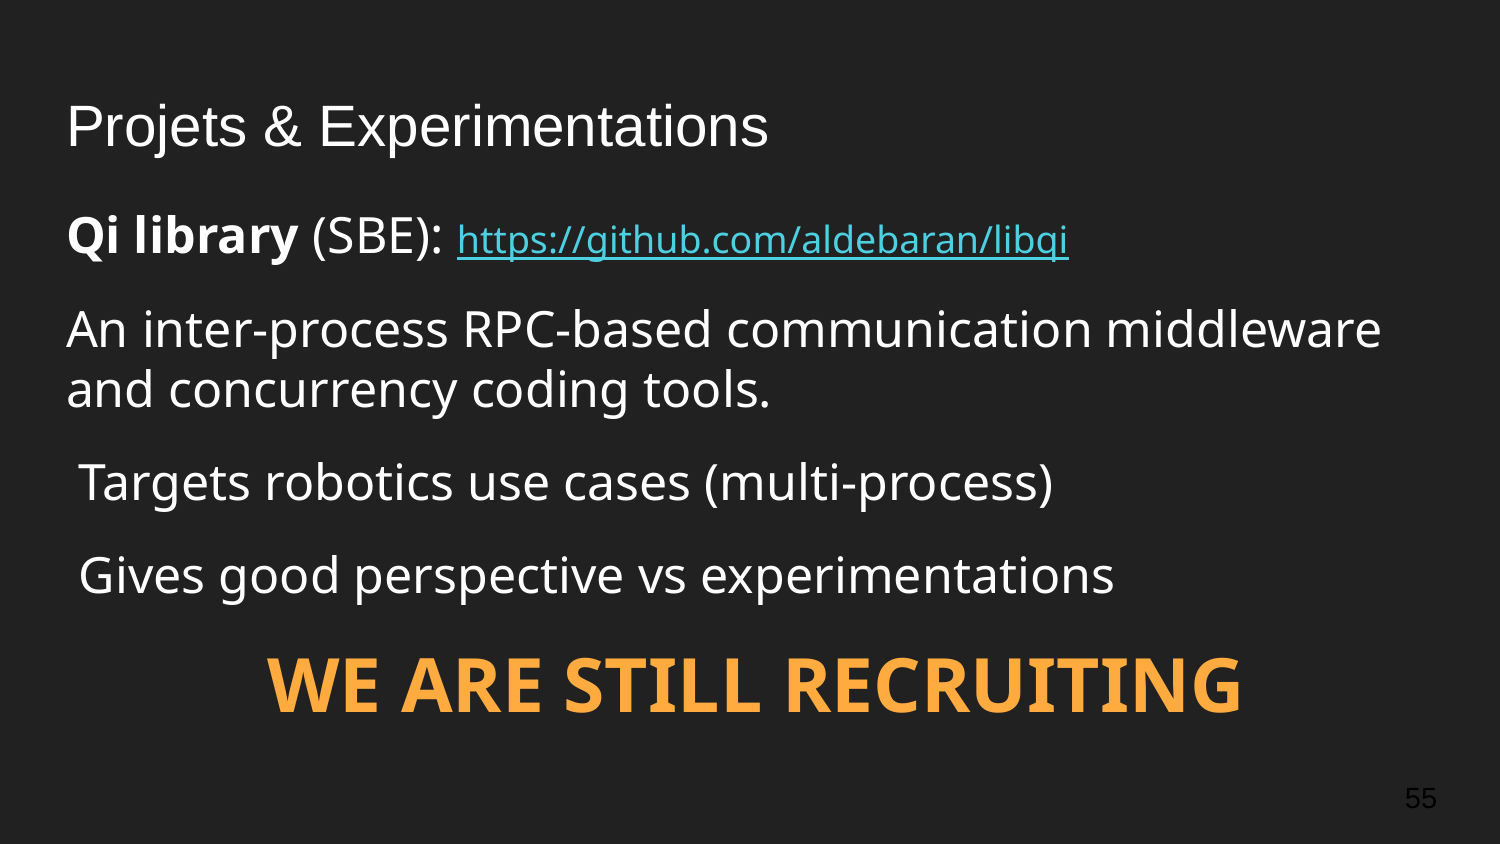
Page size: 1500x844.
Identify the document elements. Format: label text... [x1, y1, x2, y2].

title Projets & Experimentations [51, 72, 1449, 167]
slide_number <number> [1389, 764, 1480, 830]
list Qi library (SBE): https://github.com/aldebaran/libqi An inter-process RPC-based communication middleware and concurrency coding tools. Targets robotics use cases (multi-process) Gives good perspective vs experimentations WE ARE STILL RECRUITING [51, 189, 1449, 750]
